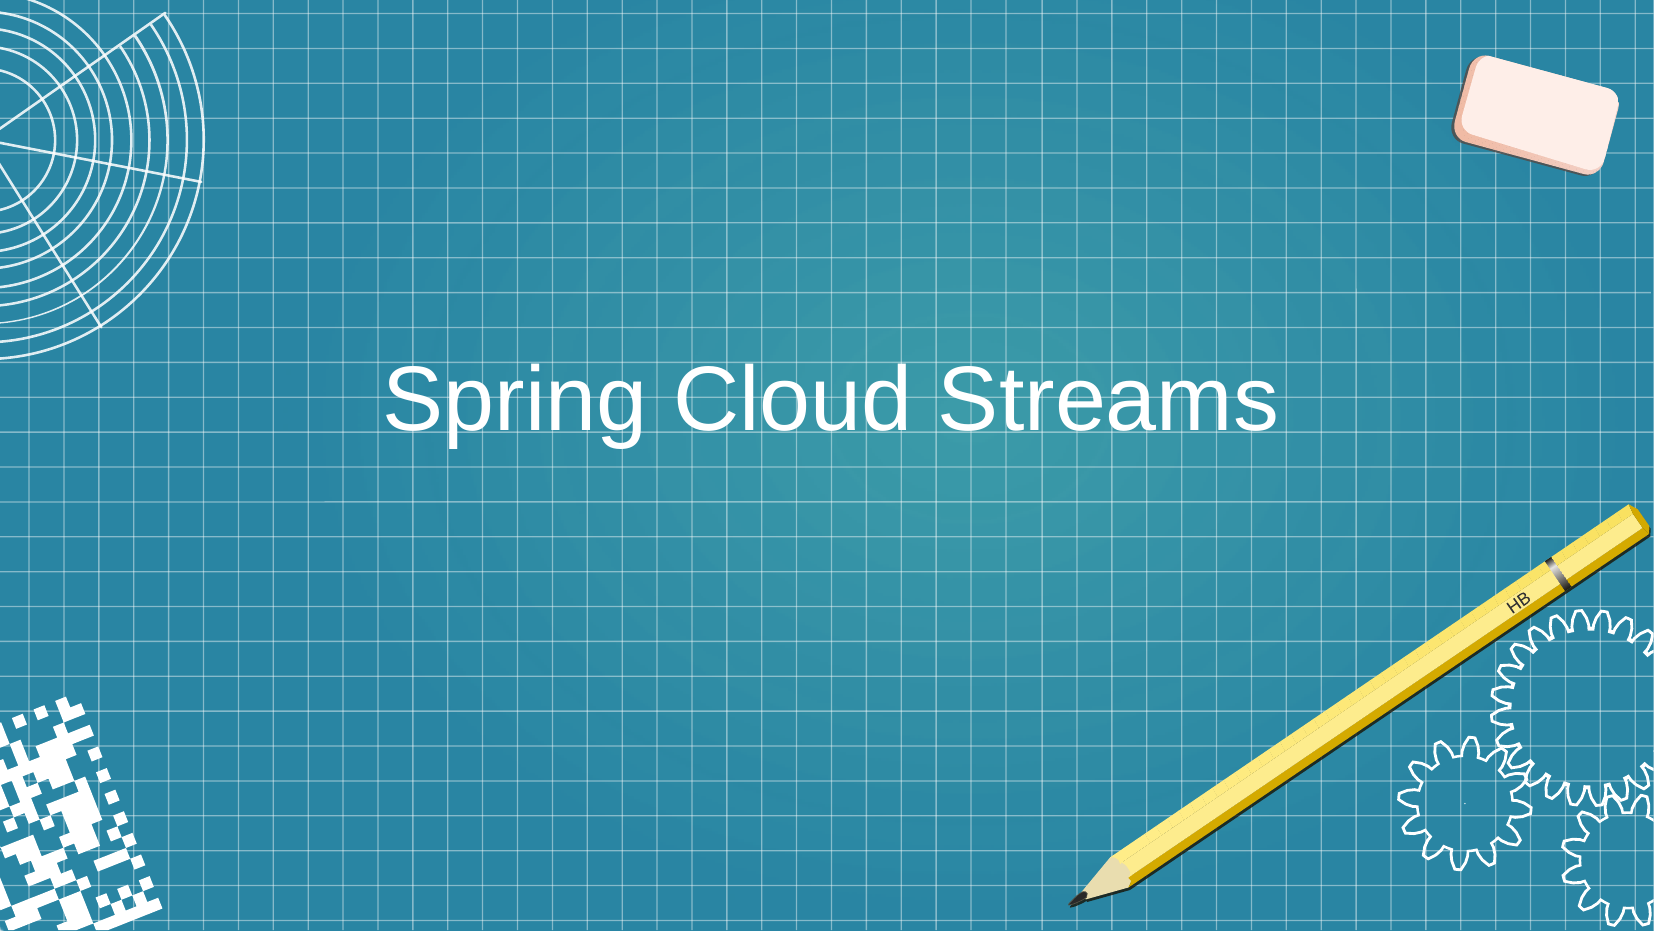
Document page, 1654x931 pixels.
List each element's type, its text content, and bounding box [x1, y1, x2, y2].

title Spring Cloud Streams [75, 292, 1564, 506]
